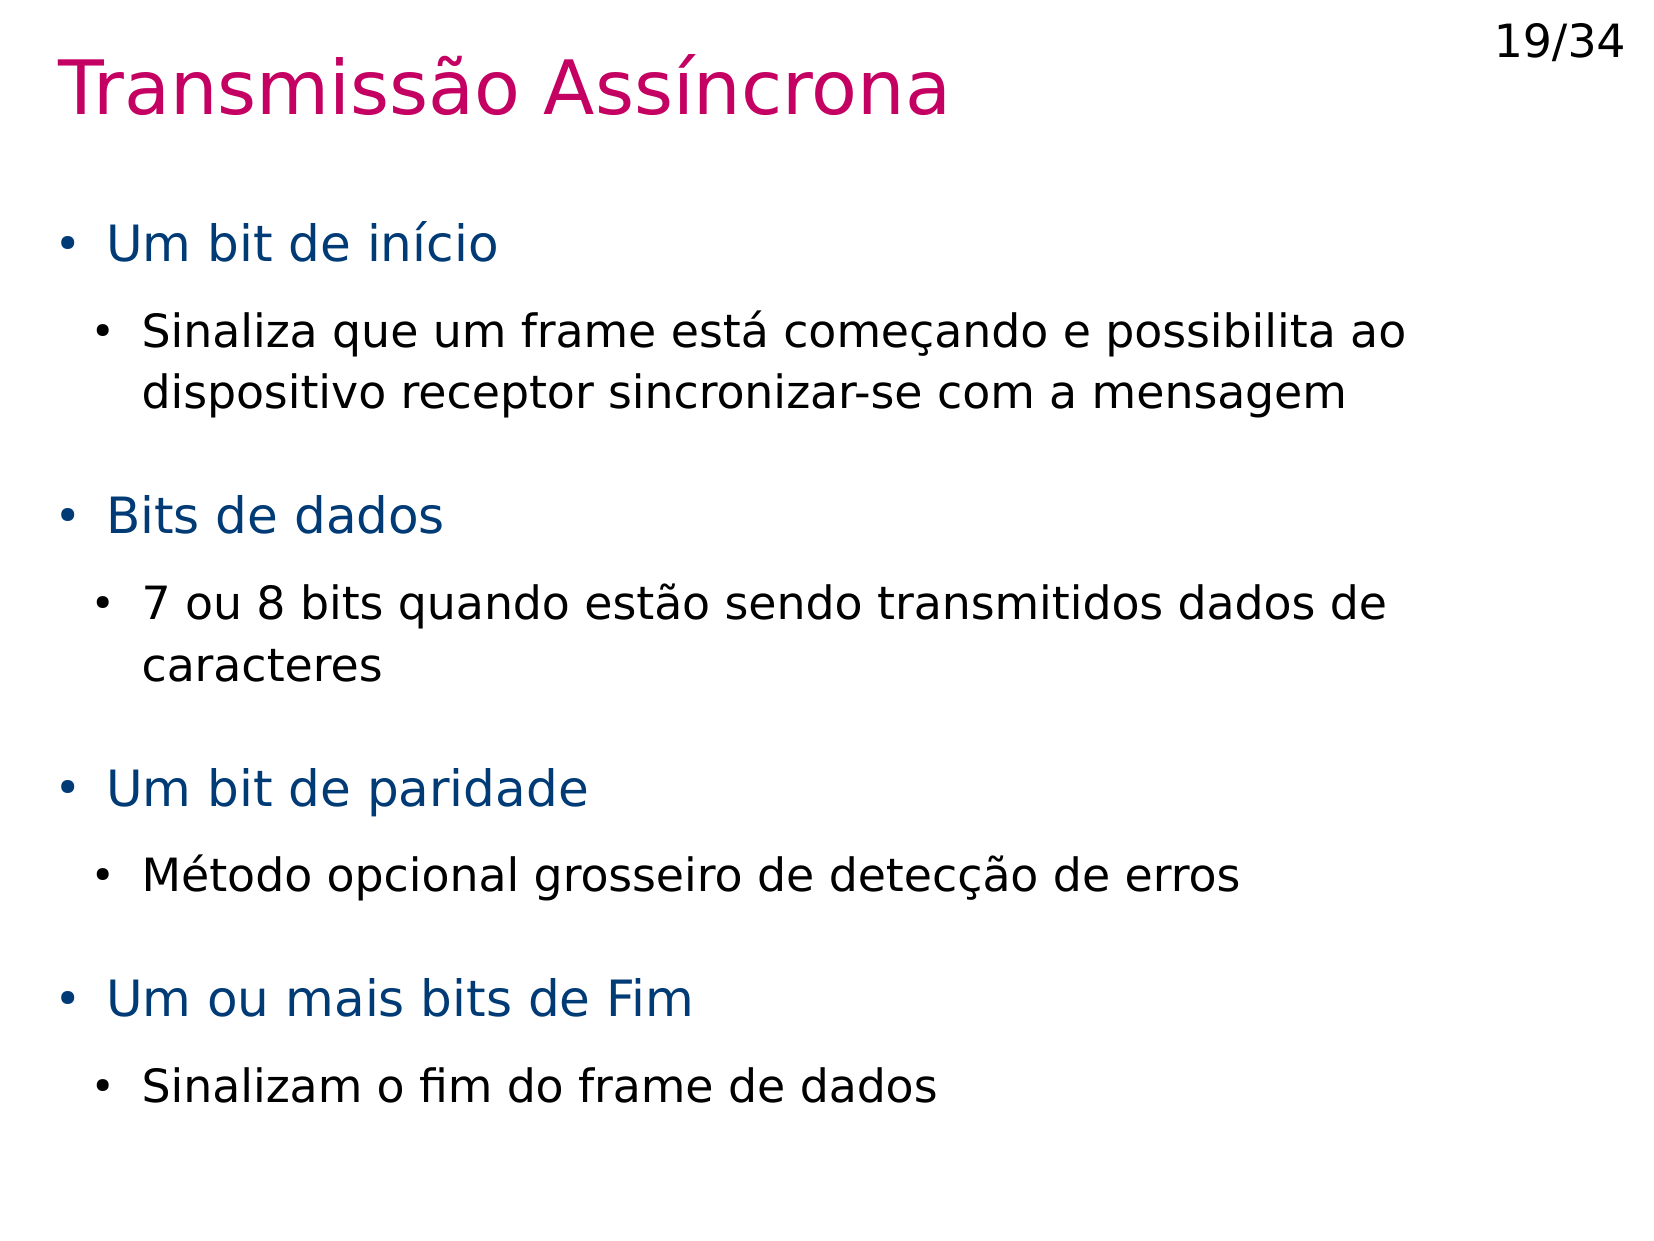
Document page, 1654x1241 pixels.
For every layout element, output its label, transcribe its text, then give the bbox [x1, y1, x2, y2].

list Um bit de início Sinaliza que um frame está começando e possibilita ao dispositivo receptor sincronizar-se com a mensagem Bits de dados 7 ou 8 bits quando estão sendo transmitidos dados de caracteres Um bit de paridade Método opcional grosseiro de detecção de erros Um ou mais bits de Fim Sinalizam o fim do frame de dados [59, 206, 1625, 1211]
title Transmissão Assíncrona [59, 29, 1625, 148]
